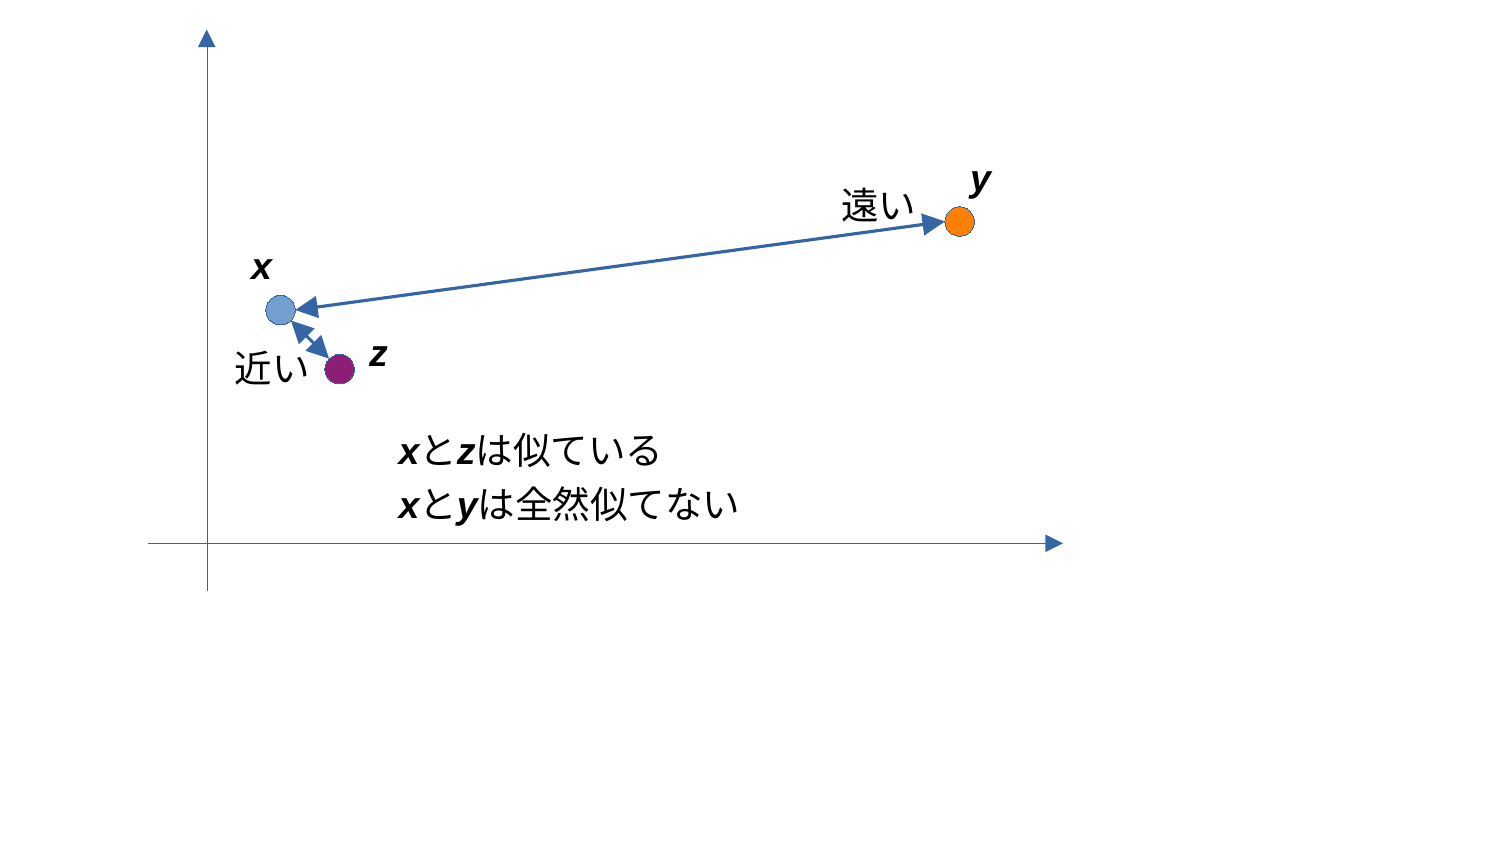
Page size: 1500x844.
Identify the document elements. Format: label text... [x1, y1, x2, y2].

text_box [265, 296, 296, 325]
text_box x [236, 238, 287, 296]
text_box 遠い [826, 169, 932, 222]
text_box y [955, 149, 1006, 207]
text_box xとzは似ている xとyは全然似てない [383, 413, 755, 513]
text_box [944, 207, 975, 237]
text_box z [354, 324, 403, 382]
text_box [325, 354, 354, 384]
text_box 近い [220, 331, 325, 384]
